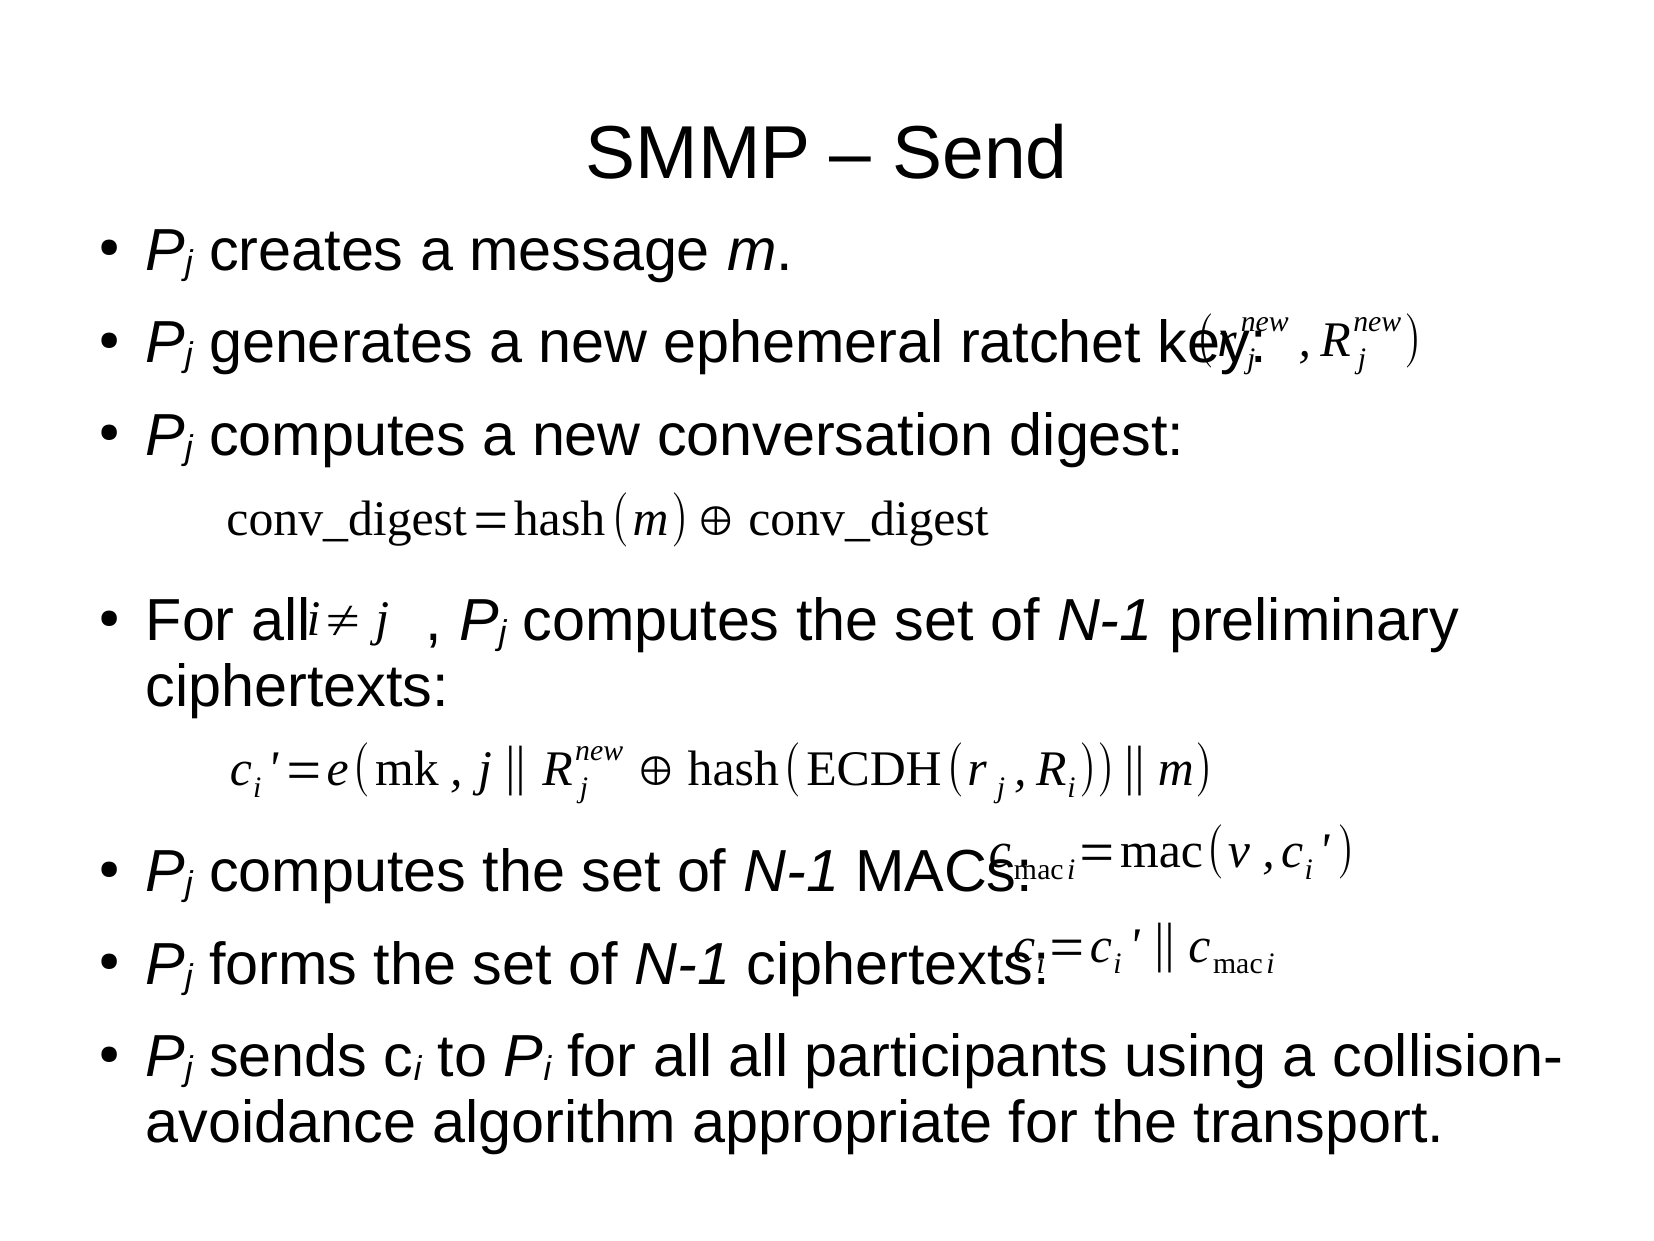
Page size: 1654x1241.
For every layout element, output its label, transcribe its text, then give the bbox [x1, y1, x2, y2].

chart [300, 590, 399, 647]
list Pj creates a message m. Pj generates a new ephemeral ratchet key: Pj computes a new conversation digest: For all , Pj computes the set of N-1 preliminary ciphertexts: Pj computes the set of N-1 MACs: Pj forms the set of N-1 ciphertexts: Pj sends ci to Pi for all all participants using a collision-avoidance algorithm appropriate for the transport. [82, 216, 1571, 1189]
chart [1190, 304, 1428, 375]
chart [221, 733, 1220, 804]
chart [220, 490, 999, 550]
title SMMP – Send [82, 49, 1571, 216]
chart [1005, 917, 1283, 980]
chart [981, 821, 1360, 886]
